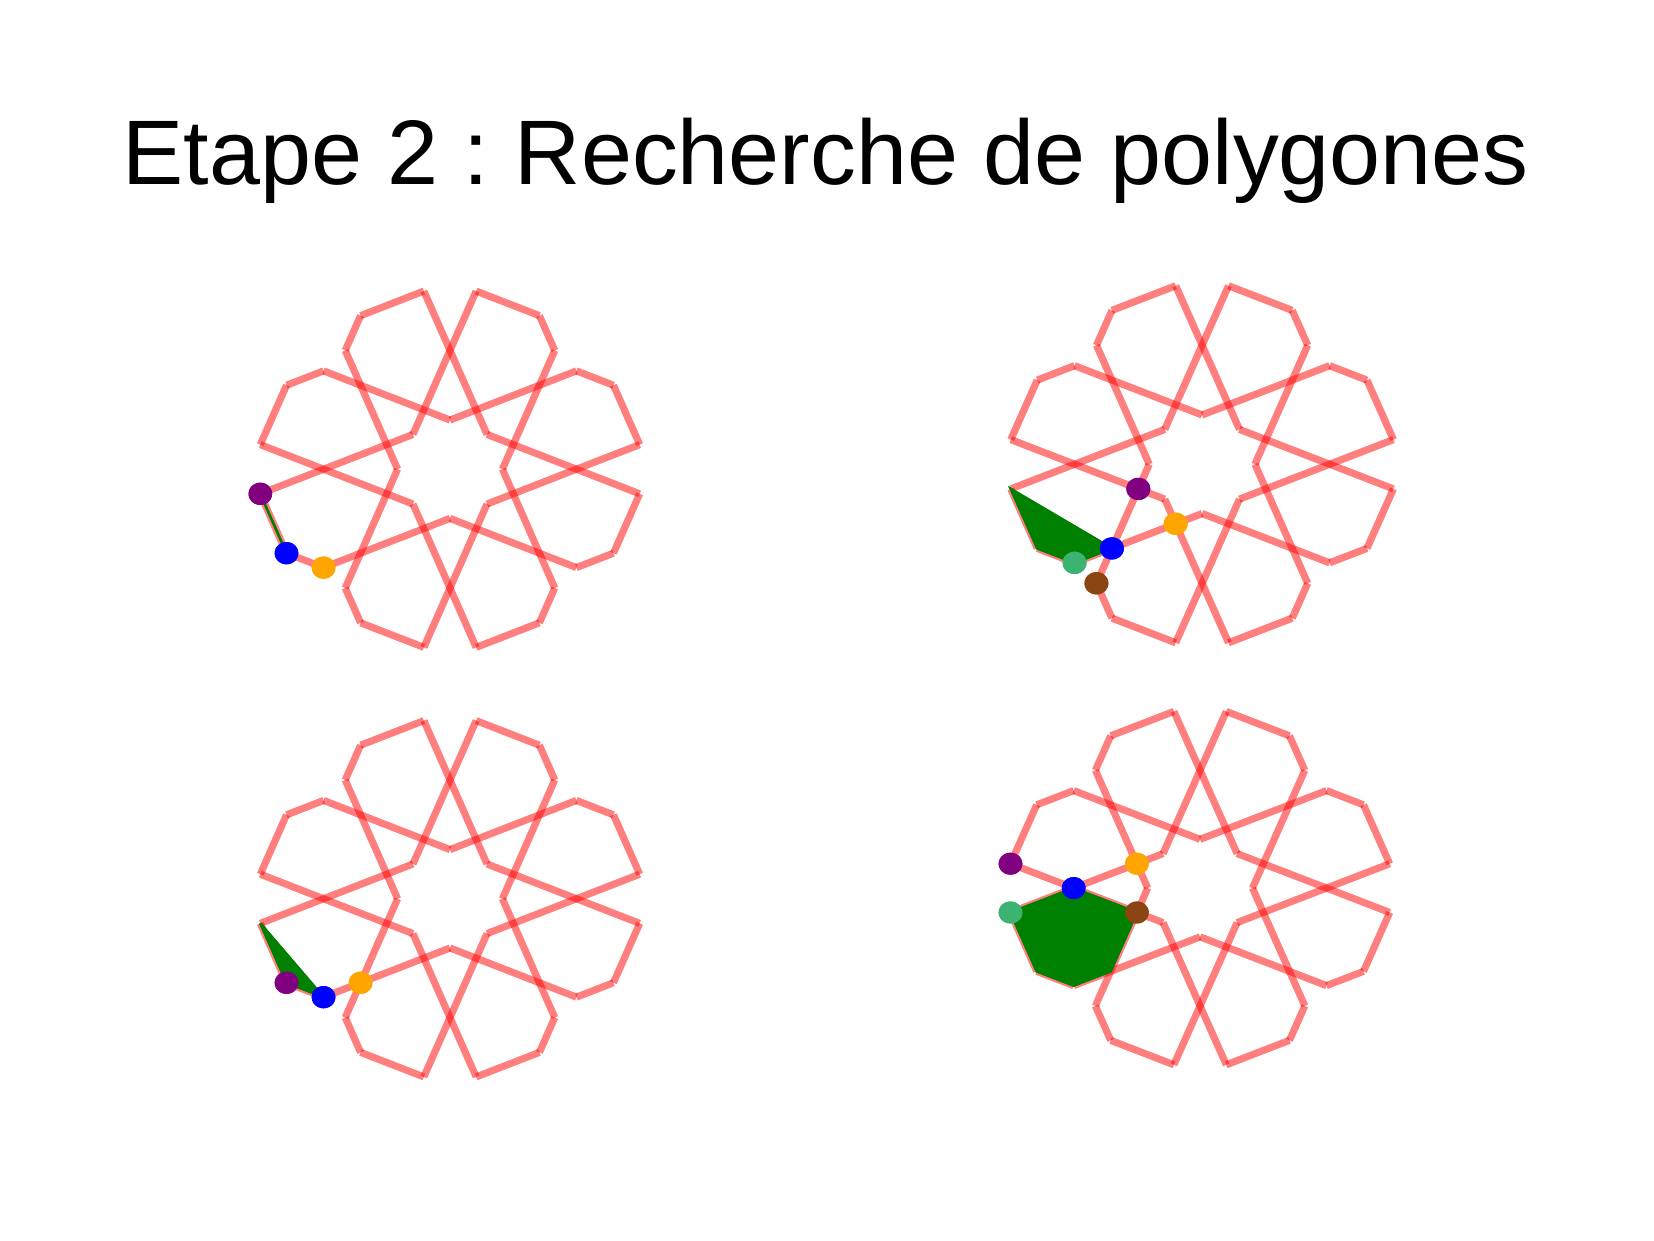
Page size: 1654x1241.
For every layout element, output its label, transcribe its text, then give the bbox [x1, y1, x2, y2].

title Etape 2 : Recherche de polygones [82, 49, 1571, 257]
picture [225, 245, 676, 1123]
picture [975, 240, 1430, 1111]
